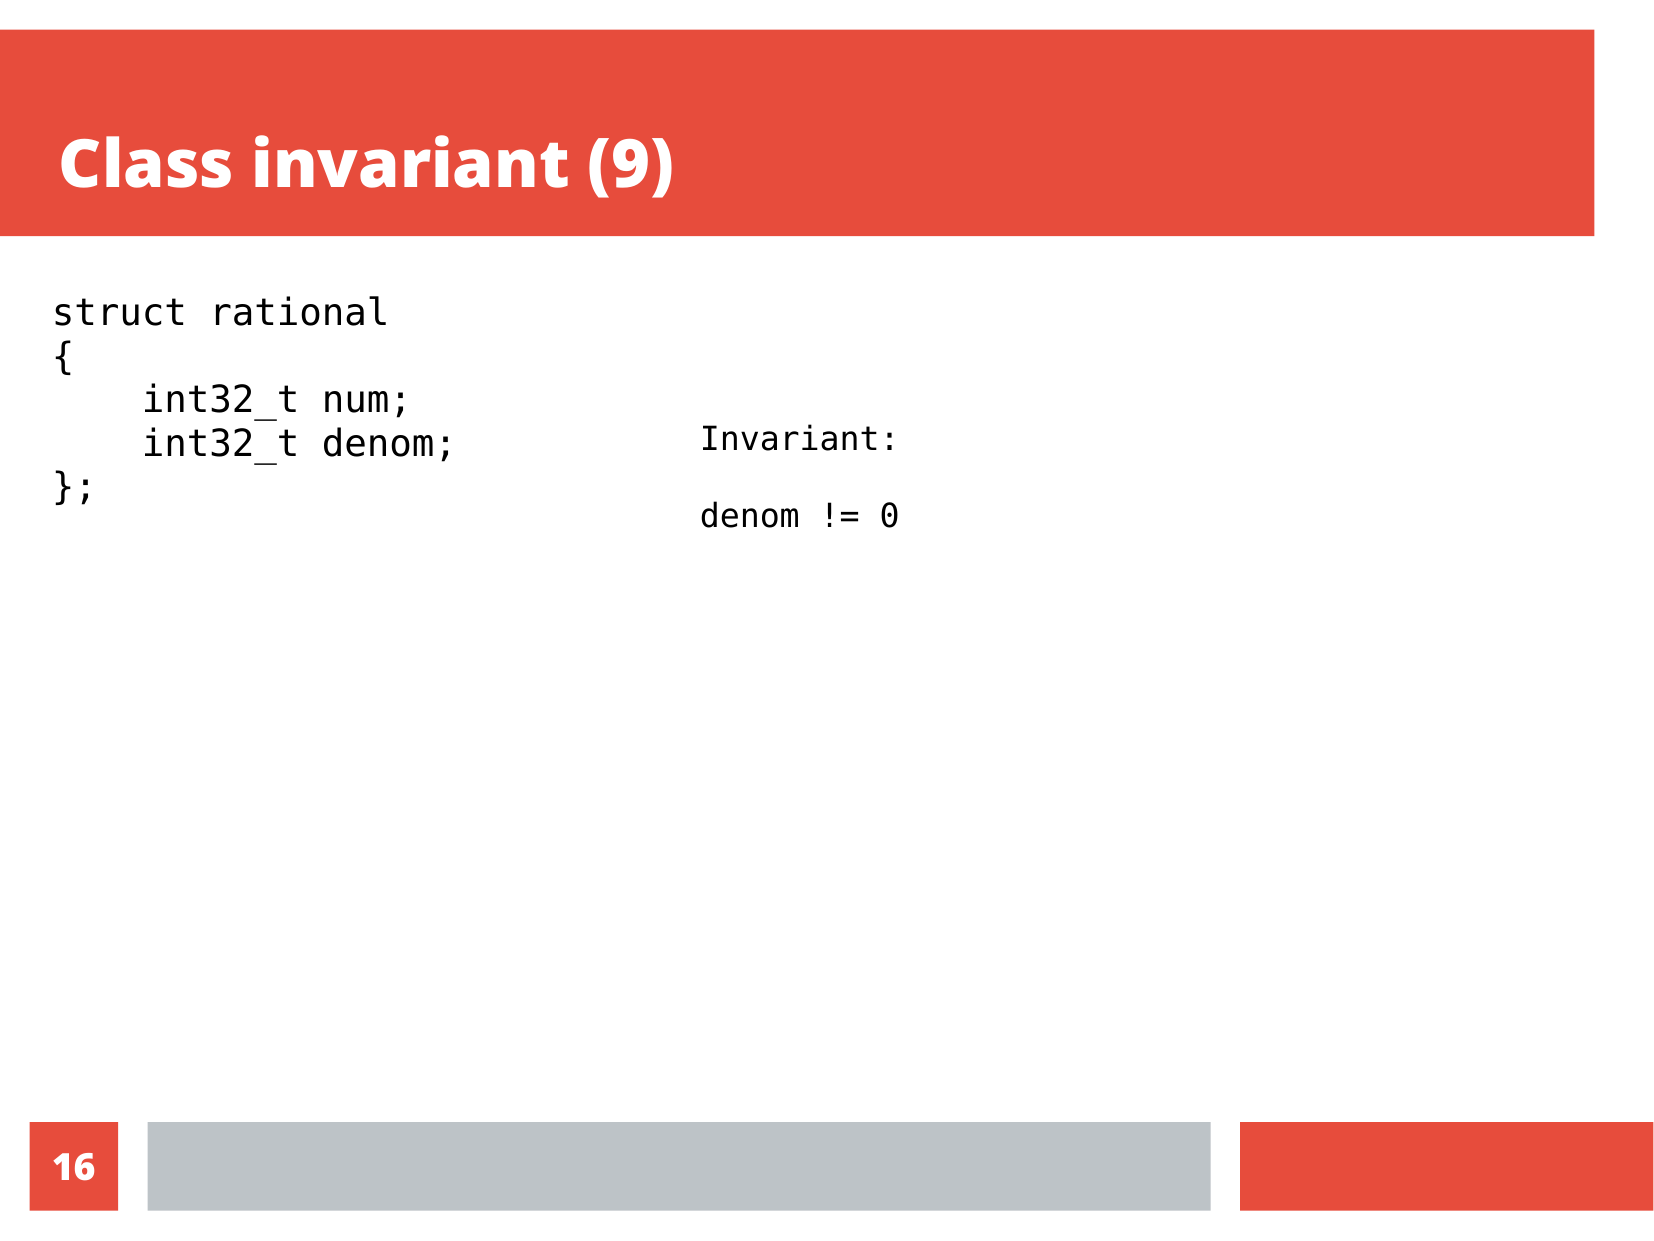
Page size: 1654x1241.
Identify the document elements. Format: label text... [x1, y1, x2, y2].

title Class invariant (9) [59, 59, 1595, 207]
text_box struct rational { int32_t num; int32_t denom; }; [37, 283, 674, 969]
text_box Invariant: denom != 0 [685, 412, 1642, 863]
